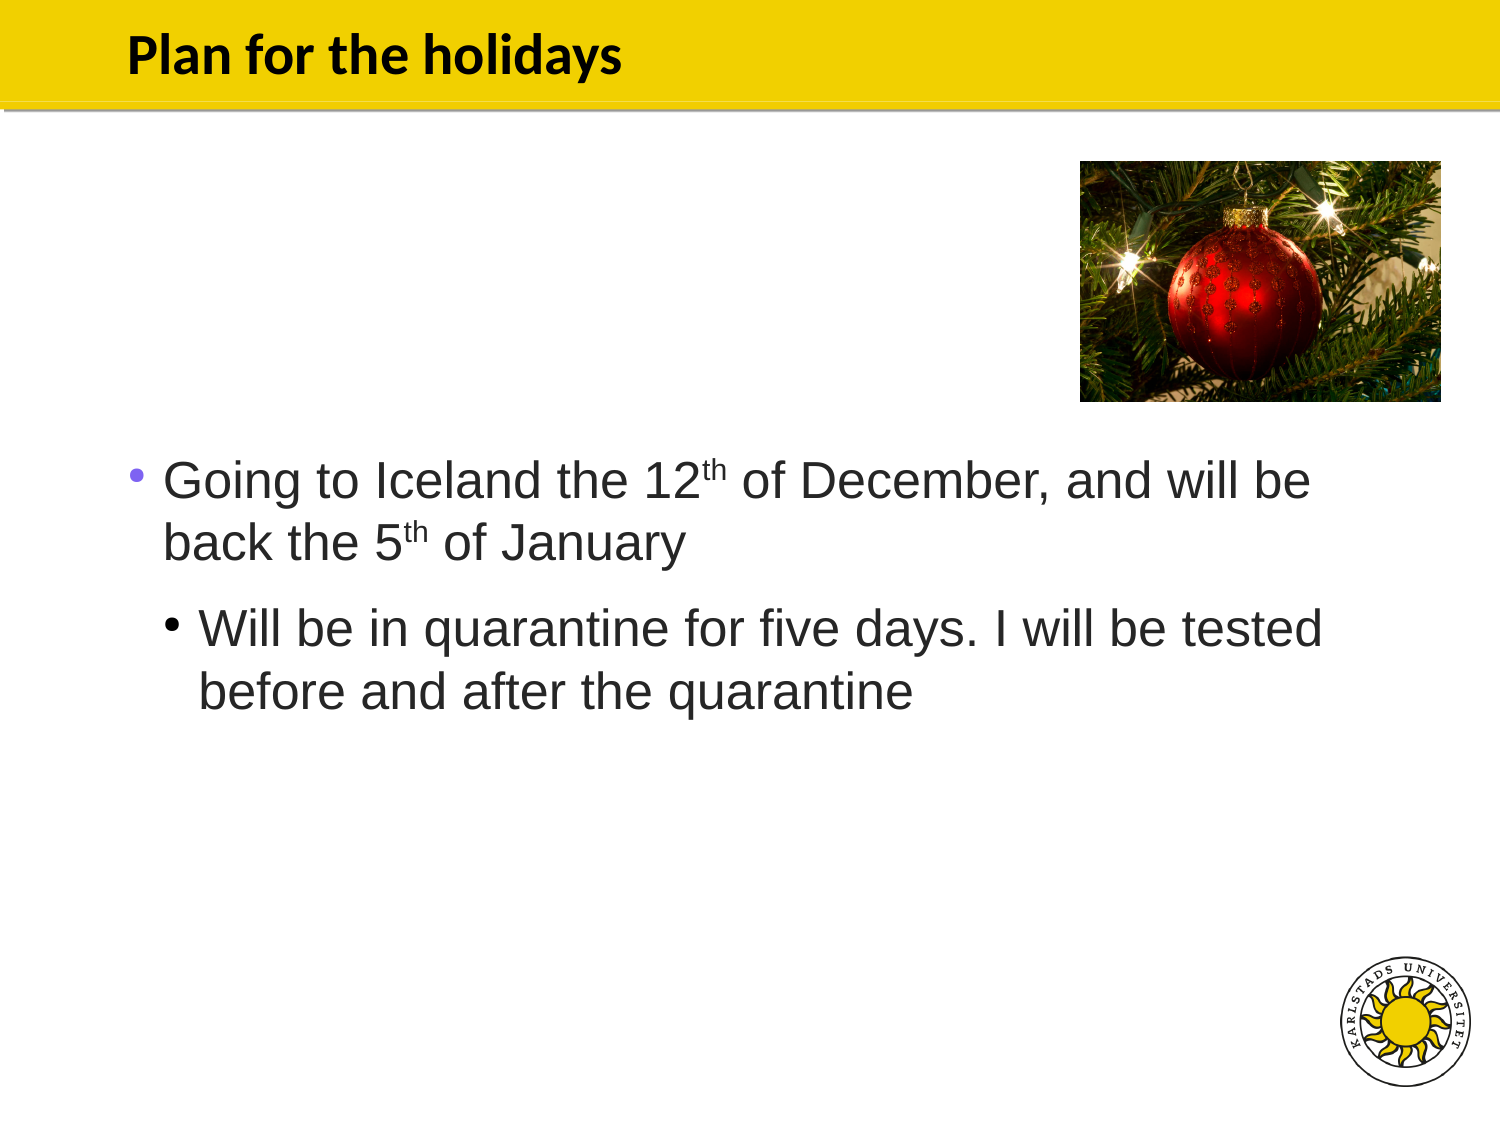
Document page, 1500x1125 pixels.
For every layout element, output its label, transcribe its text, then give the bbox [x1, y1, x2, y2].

list Going to Iceland the 12th of December, and will be back the 5th of January Will be in quarantine for five days. I will be tested before and after the quarantine [112, 219, 1441, 1023]
title Plan for the holidays [112, 0, 1388, 102]
picture [1340, 948, 1471, 1095]
picture [1080, 161, 1441, 402]
